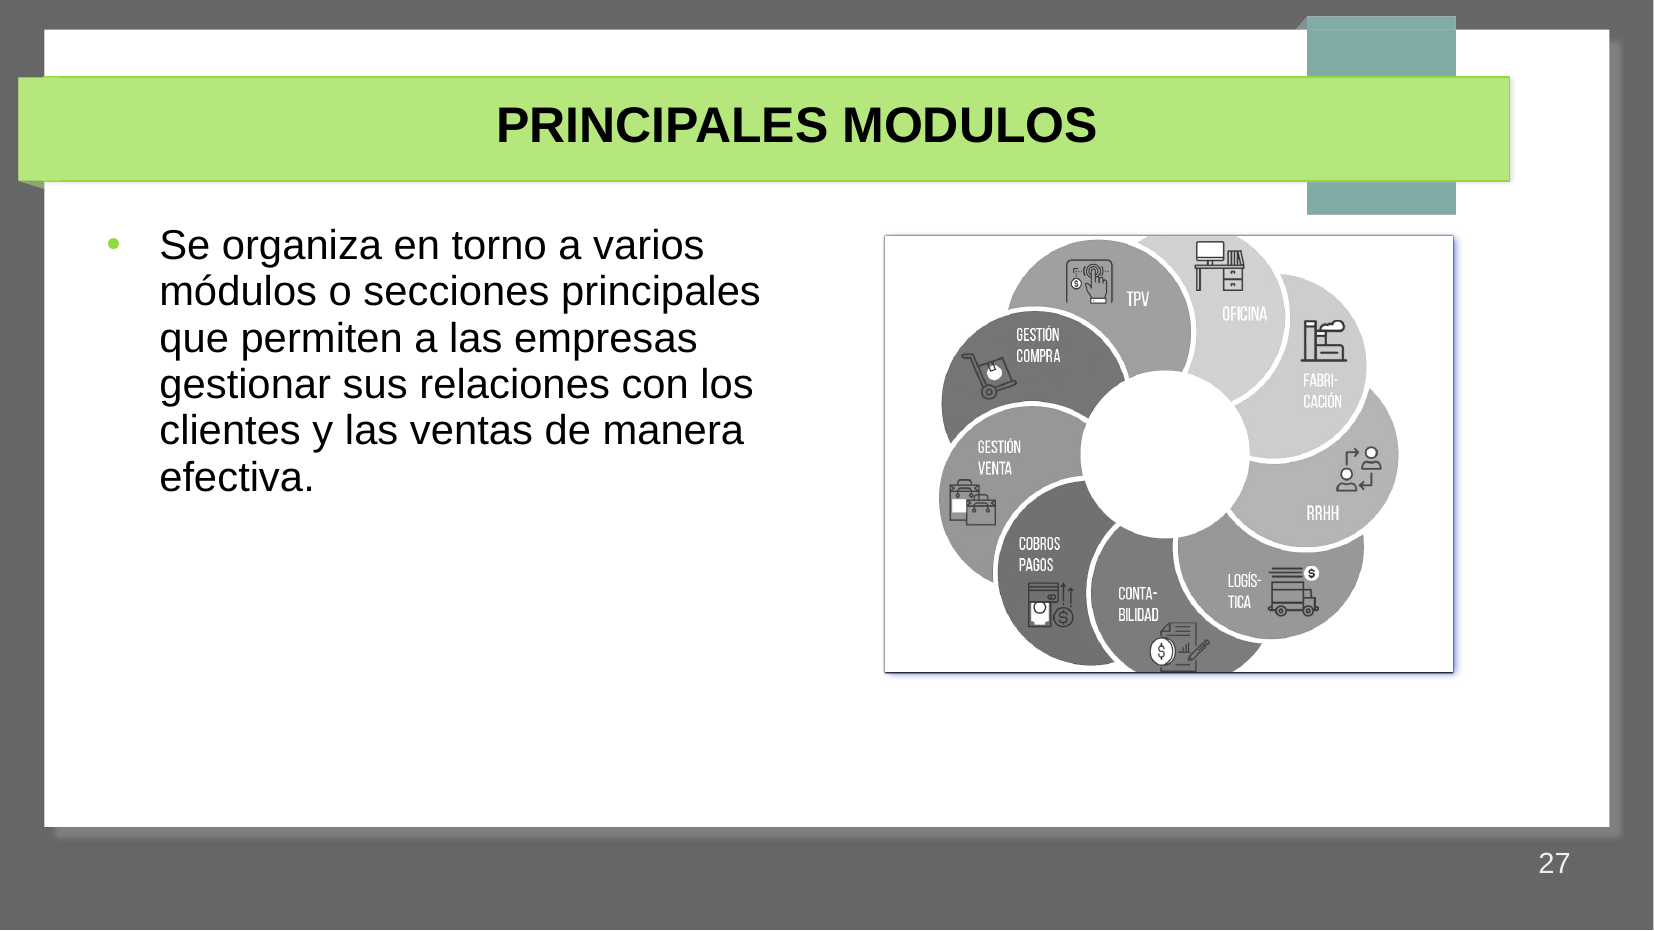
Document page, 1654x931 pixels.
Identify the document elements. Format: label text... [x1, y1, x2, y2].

list Se organiza en torno a varios módulos o secciones principales que permiten a las empresas gestionar sus relaciones con los clientes y las ventas de manera efectiva. [88, 221, 809, 813]
title PRINCIPALES MODULOS [88, 73, 1506, 178]
picture [885, 236, 1453, 673]
